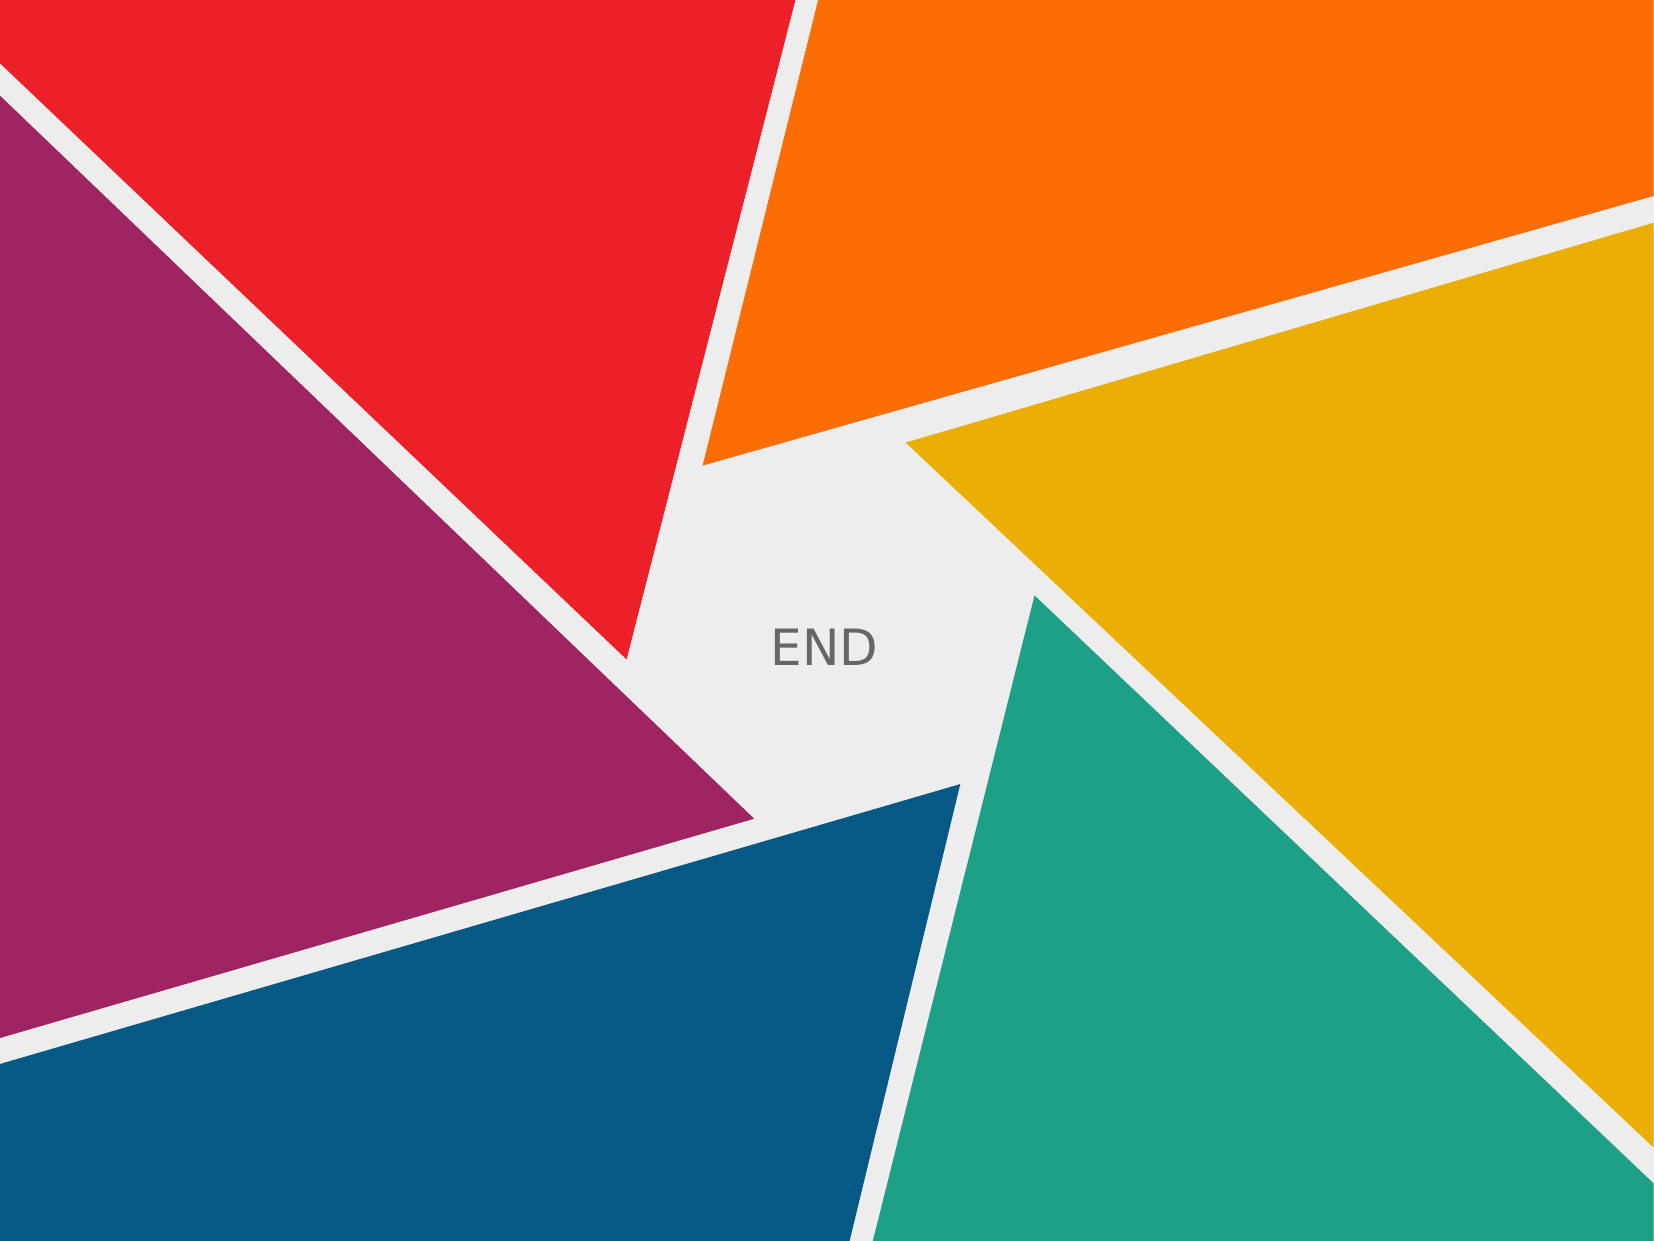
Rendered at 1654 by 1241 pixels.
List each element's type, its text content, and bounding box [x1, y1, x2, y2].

subtitle END [614, 444, 1035, 851]
